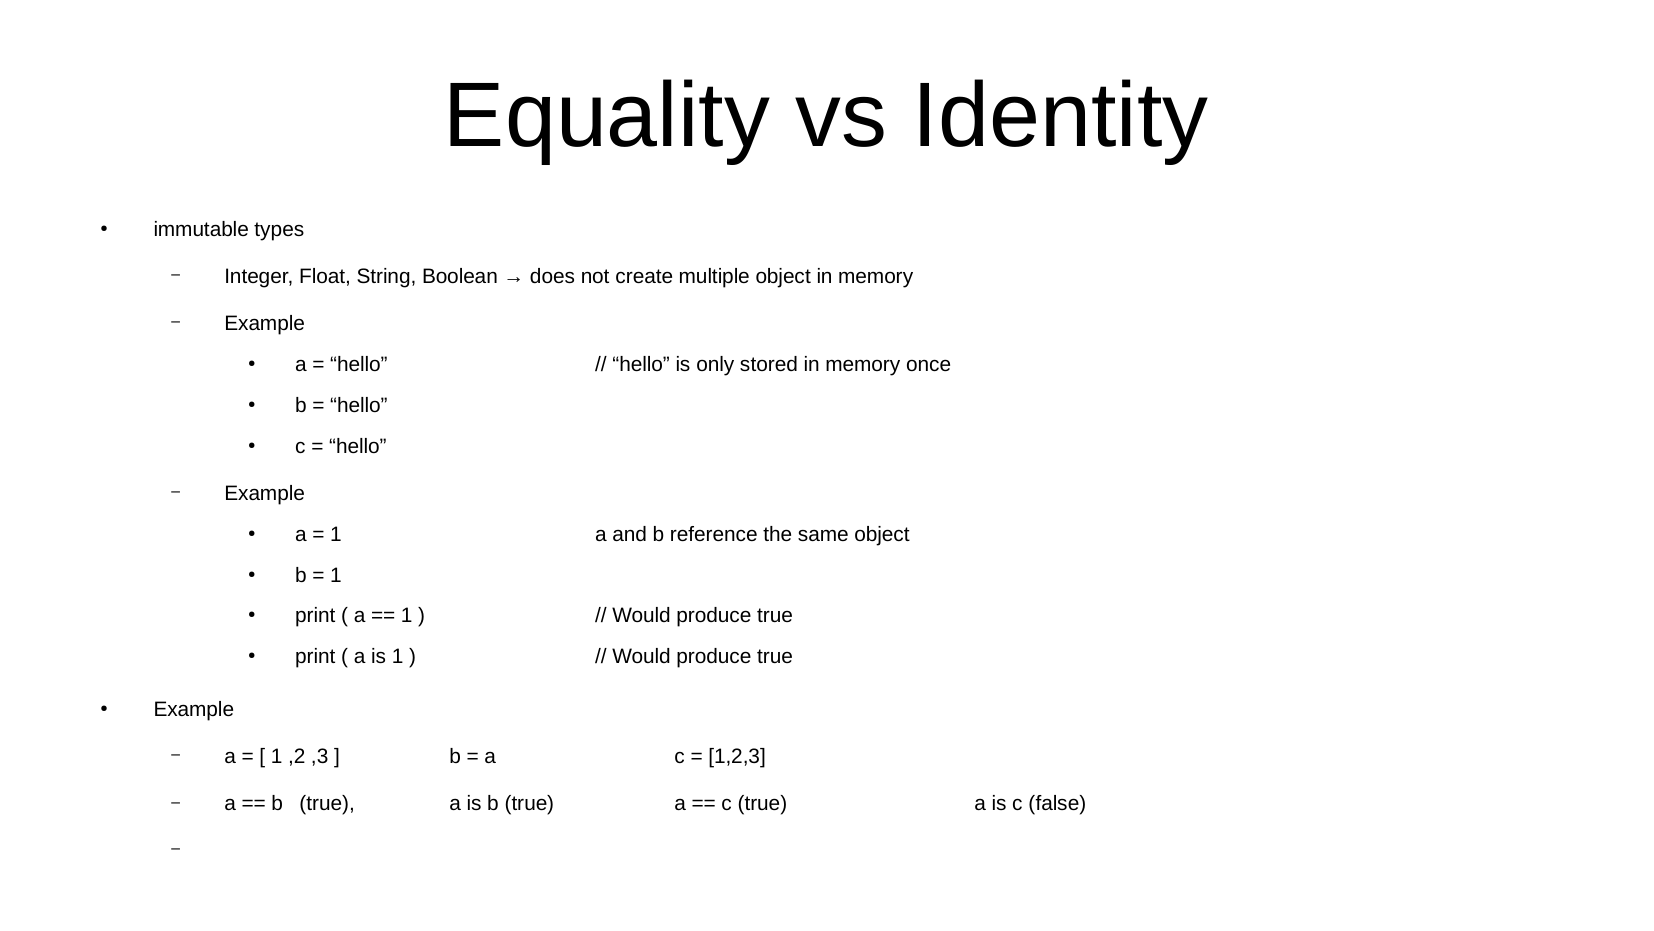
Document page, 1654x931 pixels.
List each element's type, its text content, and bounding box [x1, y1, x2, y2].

list immutable types Integer, Float, String, Boolean → does not create multiple object in memory Example a = “hello” // “hello” is only stored in memory once b = “hello” c = “hello” Example a = 1 a and b reference the same object b = 1 print ( a == 1 ) // Would produce true print ( a is 1 ) // Would produce true Example a = [ 1 ,2 ,3 ] b = a c = [1,2,3] a == b (true), a is b (true) a == c (true) a is c (false) [82, 217, 1576, 901]
title Equality vs Identity [82, 37, 1571, 193]
